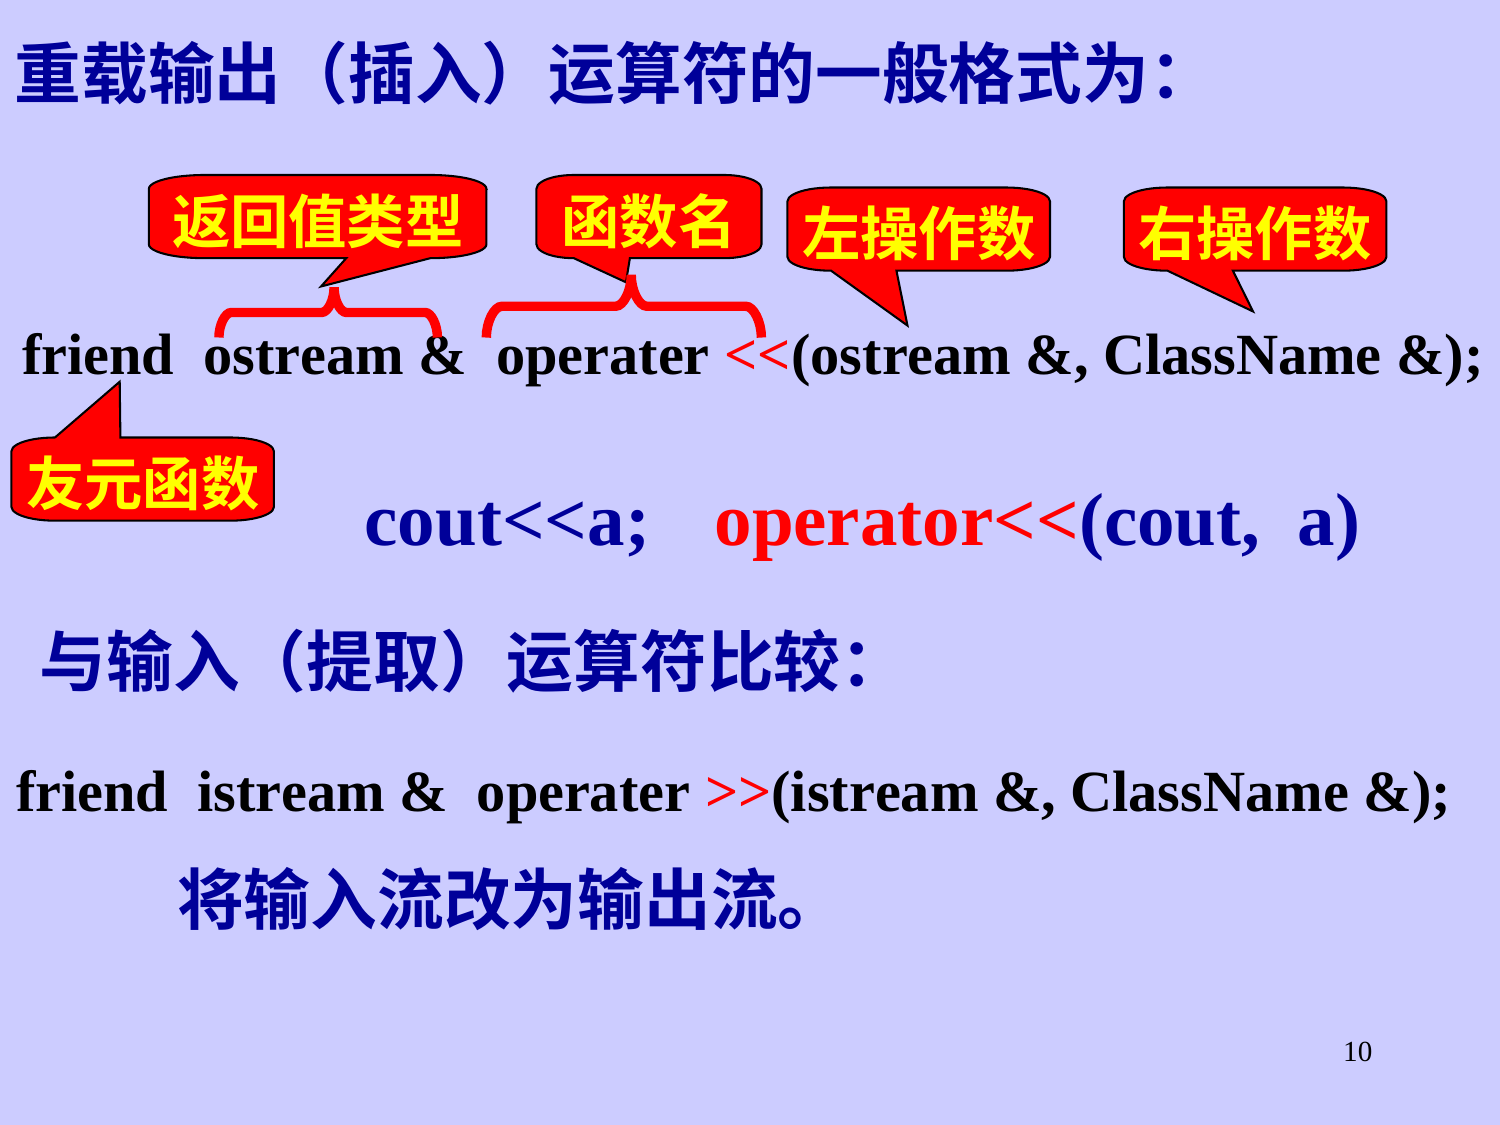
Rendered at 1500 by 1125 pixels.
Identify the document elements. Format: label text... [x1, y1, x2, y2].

text_box friend ostream & operater <<(ostream &, ClassName &); [7, 287, 1499, 394]
text_box friend istream & operater >>(istream &, ClassName &); [1, 724, 1467, 832]
text_box 将输入流改为输出流。 [162, 849, 976, 946]
text_box 与输入（提取）运算符比较： [24, 612, 1251, 708]
text_box operator<<(cout, a) [699, 462, 1413, 568]
text_box 函数名 [536, 174, 762, 282]
text_box 重载输出（插入）运算符的一般格式为： [0, 0, 1463, 120]
text_box 右操作数 [1123, 187, 1387, 312]
text_box <编号> [1074, 1025, 1388, 1101]
text_box 友元函数 [11, 394, 274, 521]
text_box 左操作数 [787, 187, 1051, 326]
text_box cout<<a; [350, 462, 699, 568]
text_box 返回值类型 [148, 174, 487, 287]
